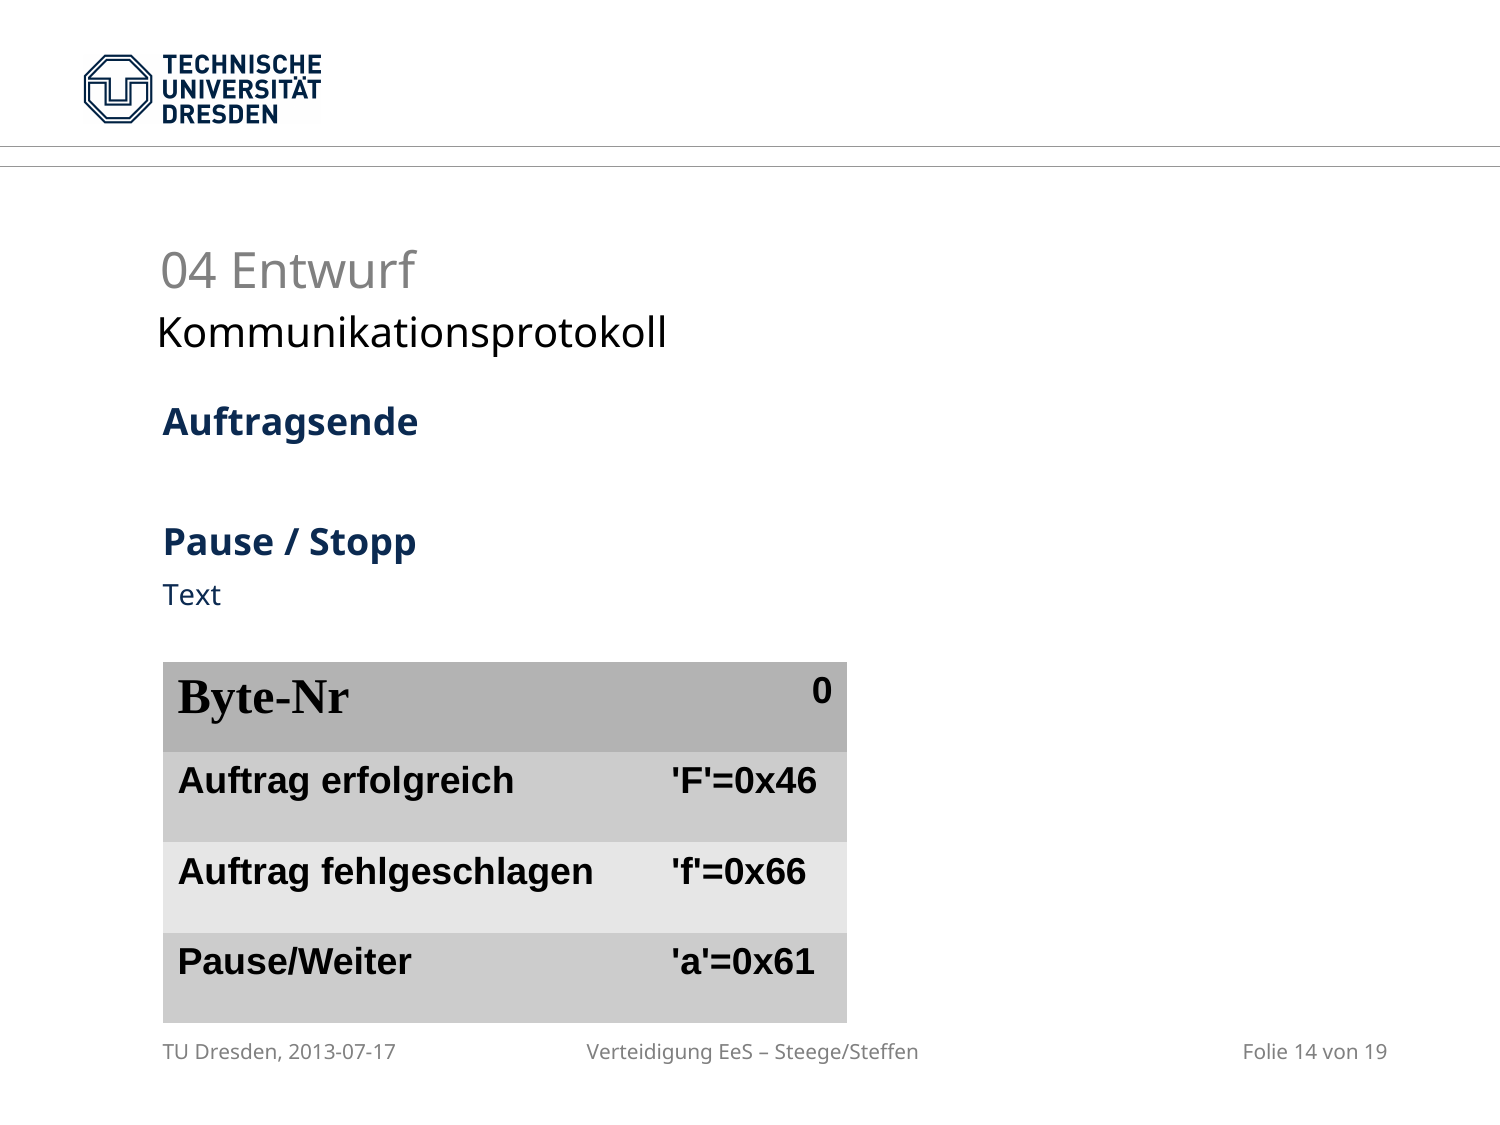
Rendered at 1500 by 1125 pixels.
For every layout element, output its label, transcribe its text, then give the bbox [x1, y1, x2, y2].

title 04 Entwurf [160, 230, 1392, 307]
table_cell 'f'=0x66 [657, 842, 847, 933]
table_cell 'a'=0x61 [657, 933, 847, 1023]
table_header Byte-Nr [163, 662, 657, 752]
text_box Kommunikationsprotokoll [156, 299, 1388, 363]
picture [83, 54, 321, 124]
table_cell 'F'=0x46 [657, 752, 847, 842]
list Auftragsende Pause / Stopp Text [162, 387, 1388, 963]
table_cell Auftrag fehlgeschlagen [163, 842, 657, 933]
table_cell Pause/Weiter [163, 933, 657, 1023]
table_cell Auftrag erfolgreich [163, 752, 657, 842]
table_header 0 [657, 662, 847, 752]
